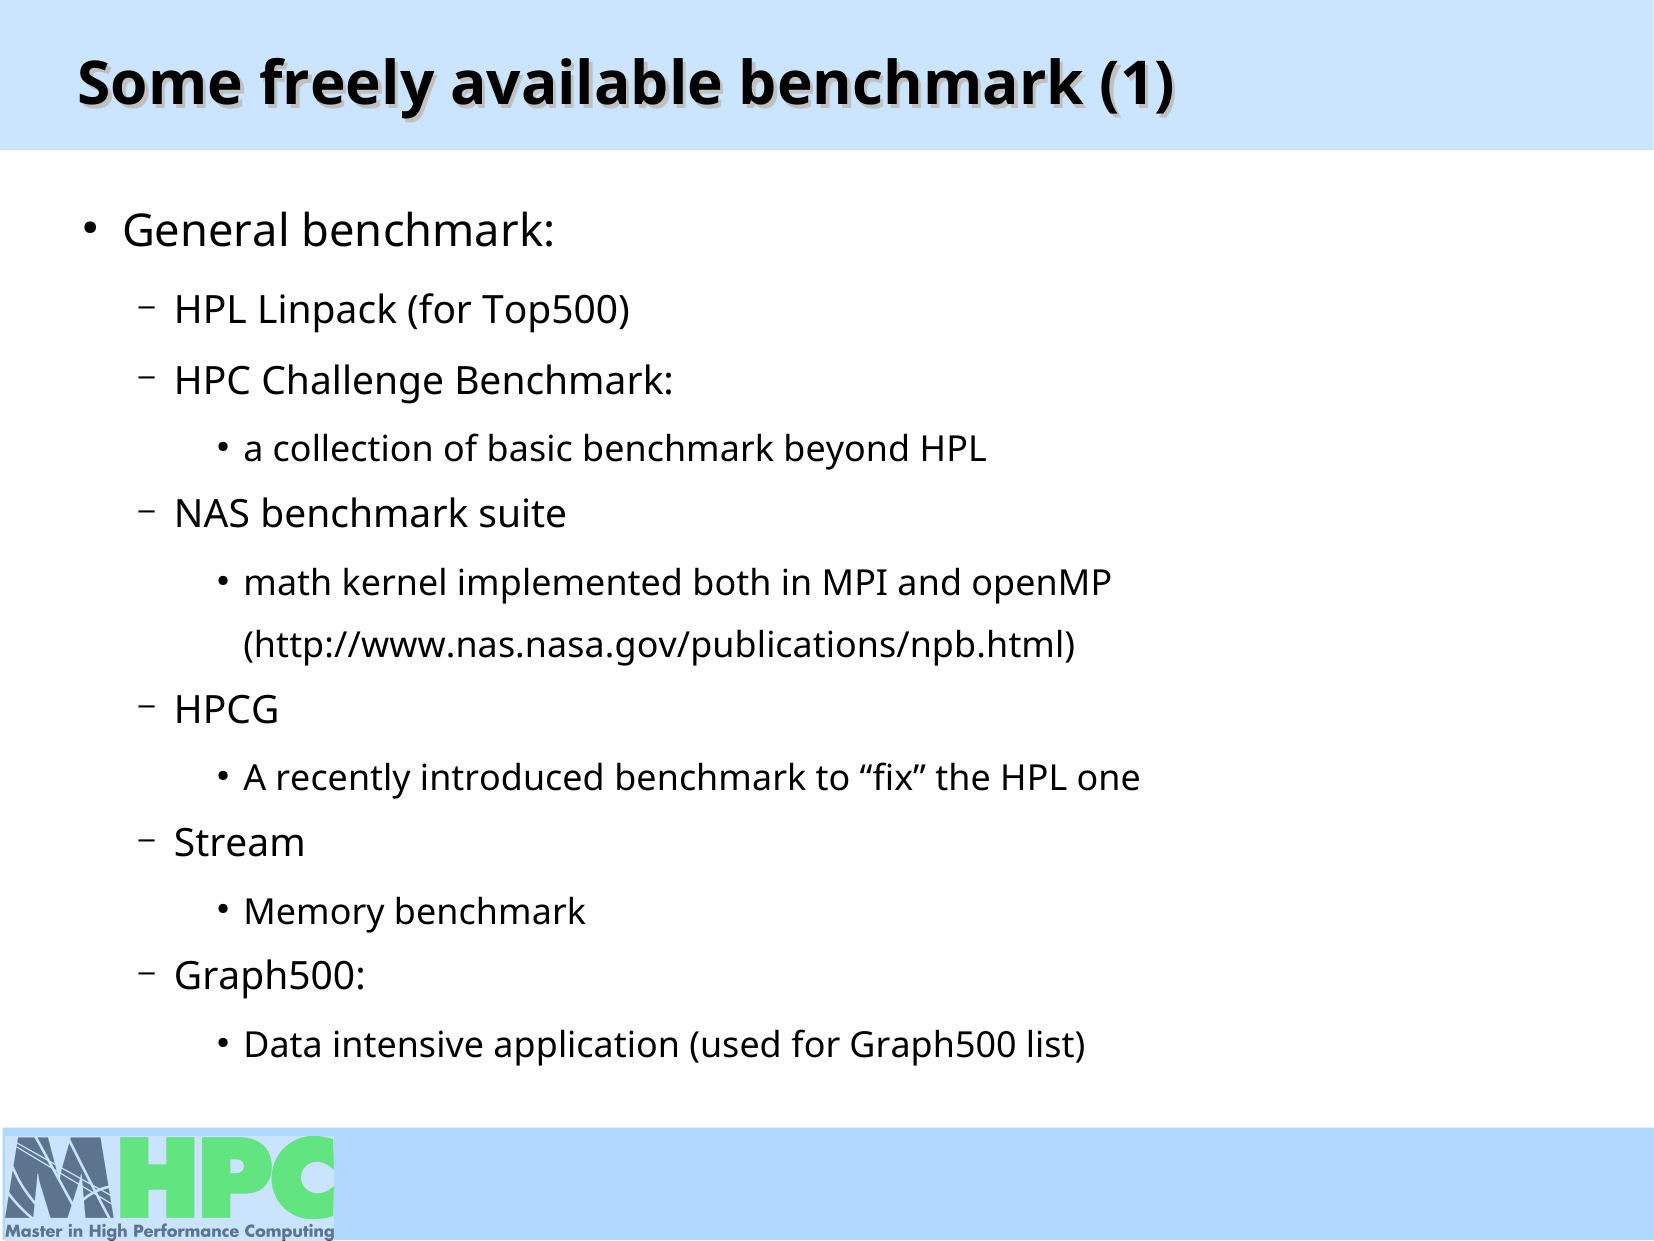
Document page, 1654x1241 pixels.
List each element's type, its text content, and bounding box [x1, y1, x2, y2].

list General benchmark: HPL Linpack (for Top500) HPC Challenge Benchmark: a collection of basic benchmark beyond HPL NAS benchmark suite math kernel implemented both in MPI and openMP (http://www.nas.nasa.gov/publications/npb.html) HPCG A recently introduced benchmark to “fix” the HPL one Stream Memory benchmark Graph500: Data intensive application (used for Graph500 list) [47, 197, 1598, 1069]
title Some freely available benchmark (1) [62, 0, 1583, 178]
